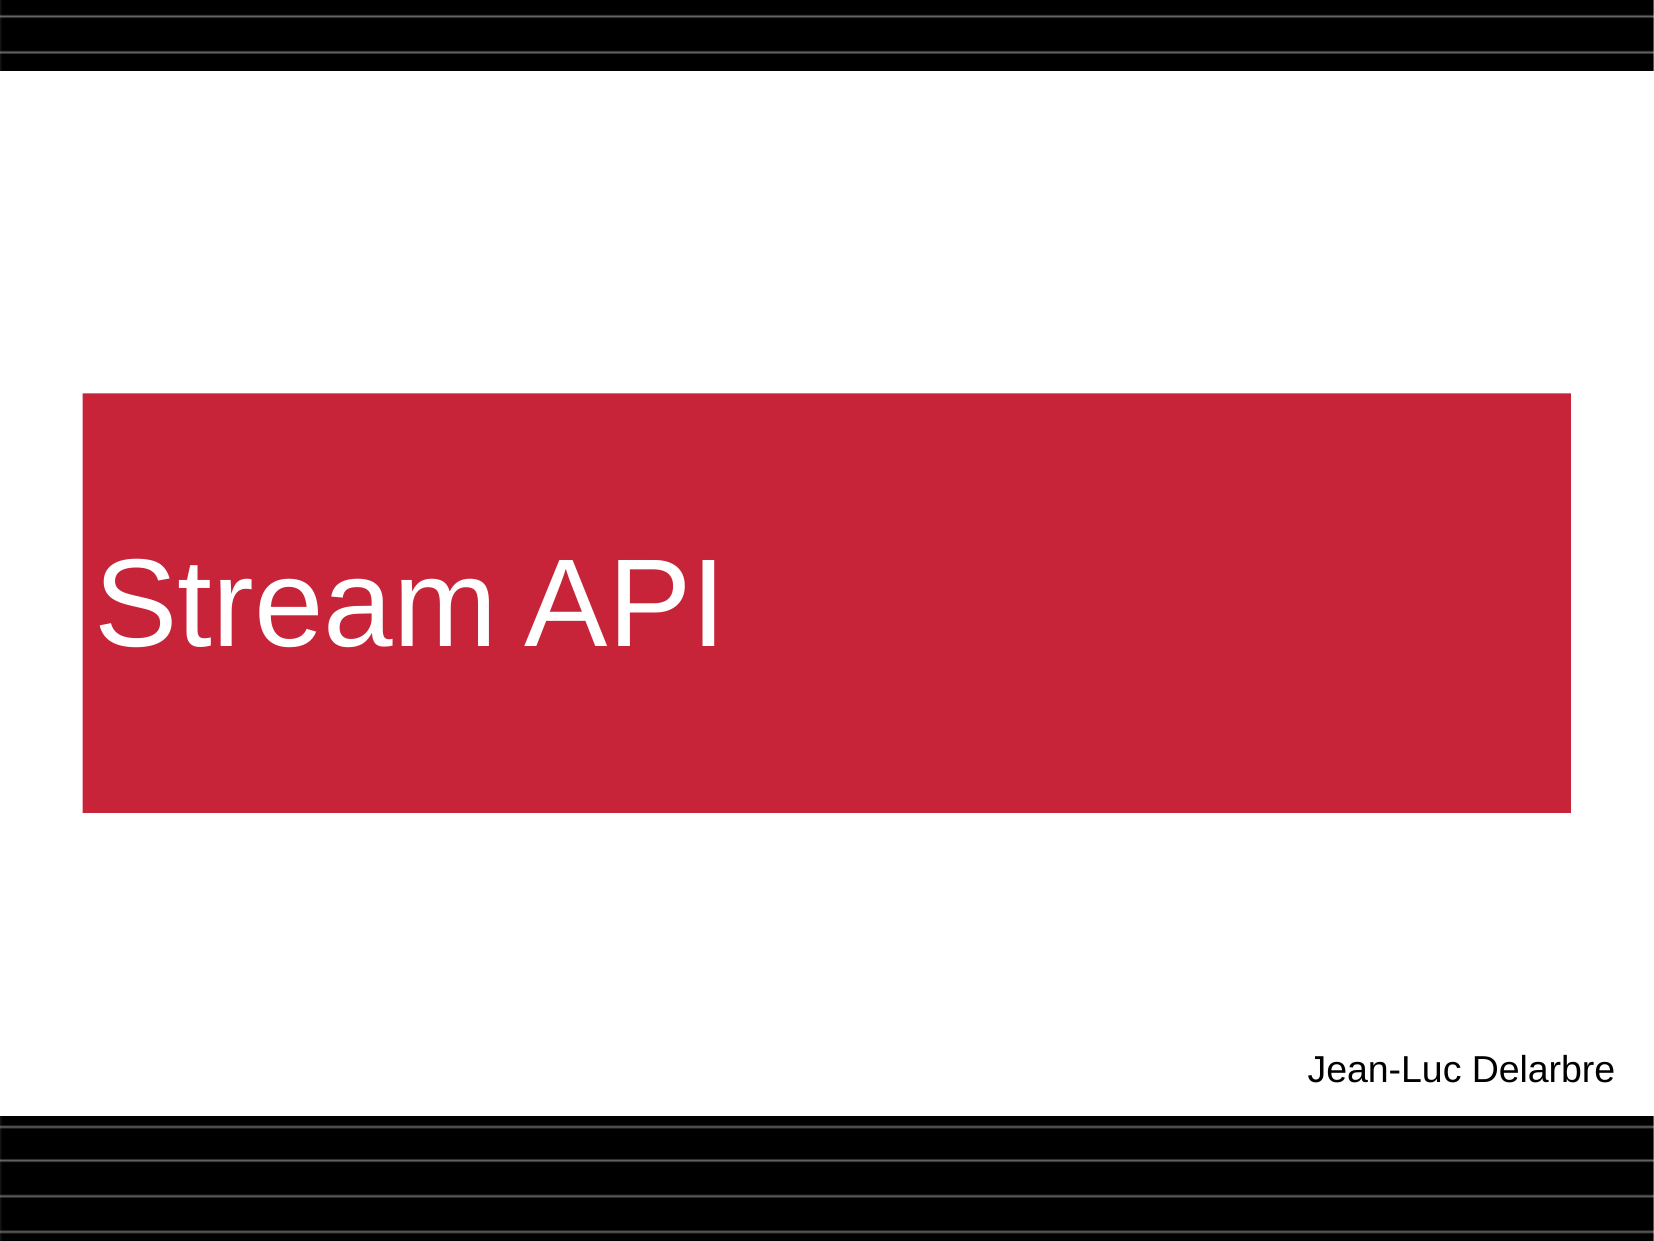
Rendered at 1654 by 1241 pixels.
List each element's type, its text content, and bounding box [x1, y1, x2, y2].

text_box Jean-Luc Delarbre [1292, 1041, 1631, 1099]
picture [0, 1116, 1654, 1241]
title Stream API [82, 393, 1571, 813]
picture [0, 0, 1654, 71]
